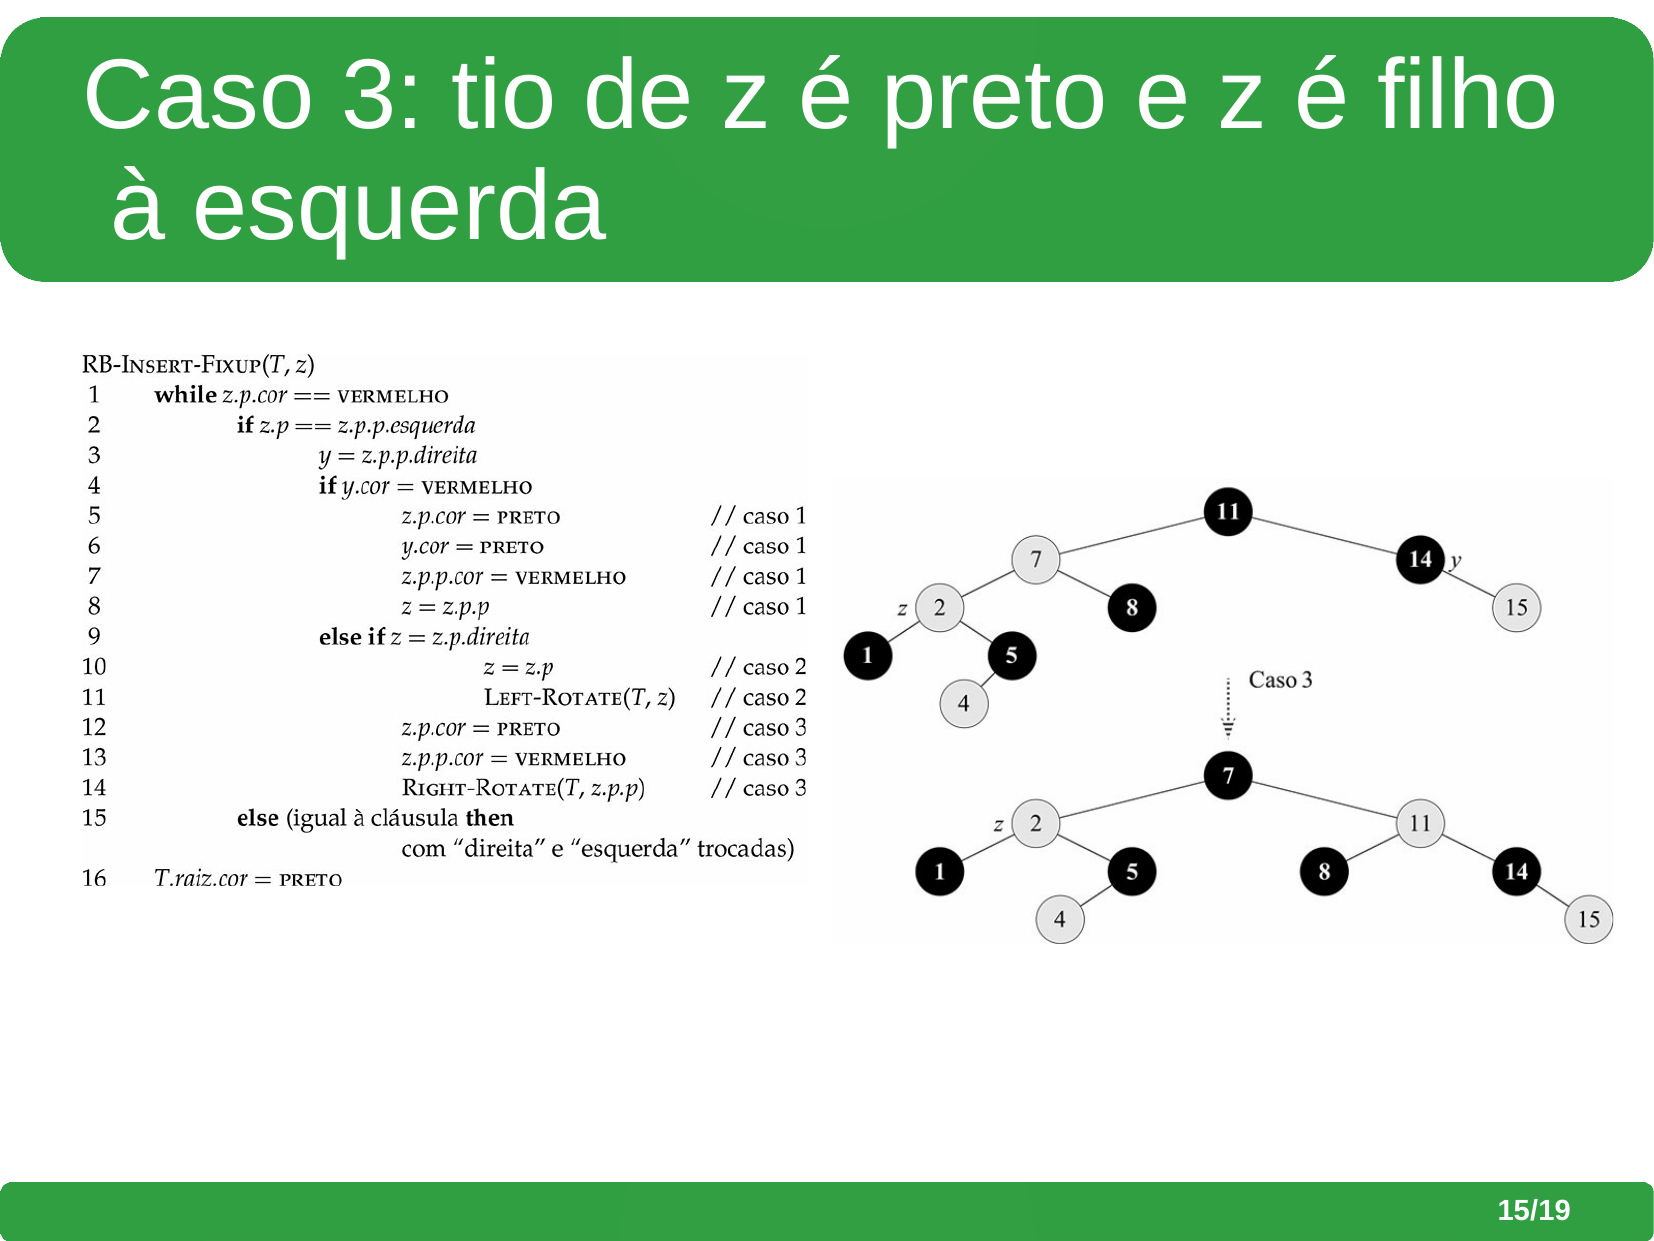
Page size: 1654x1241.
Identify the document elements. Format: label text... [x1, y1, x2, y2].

picture [832, 478, 1614, 944]
picture [82, 354, 809, 886]
title Caso 3: tio de z é preto e z é filho à esquerda [82, 38, 1571, 261]
